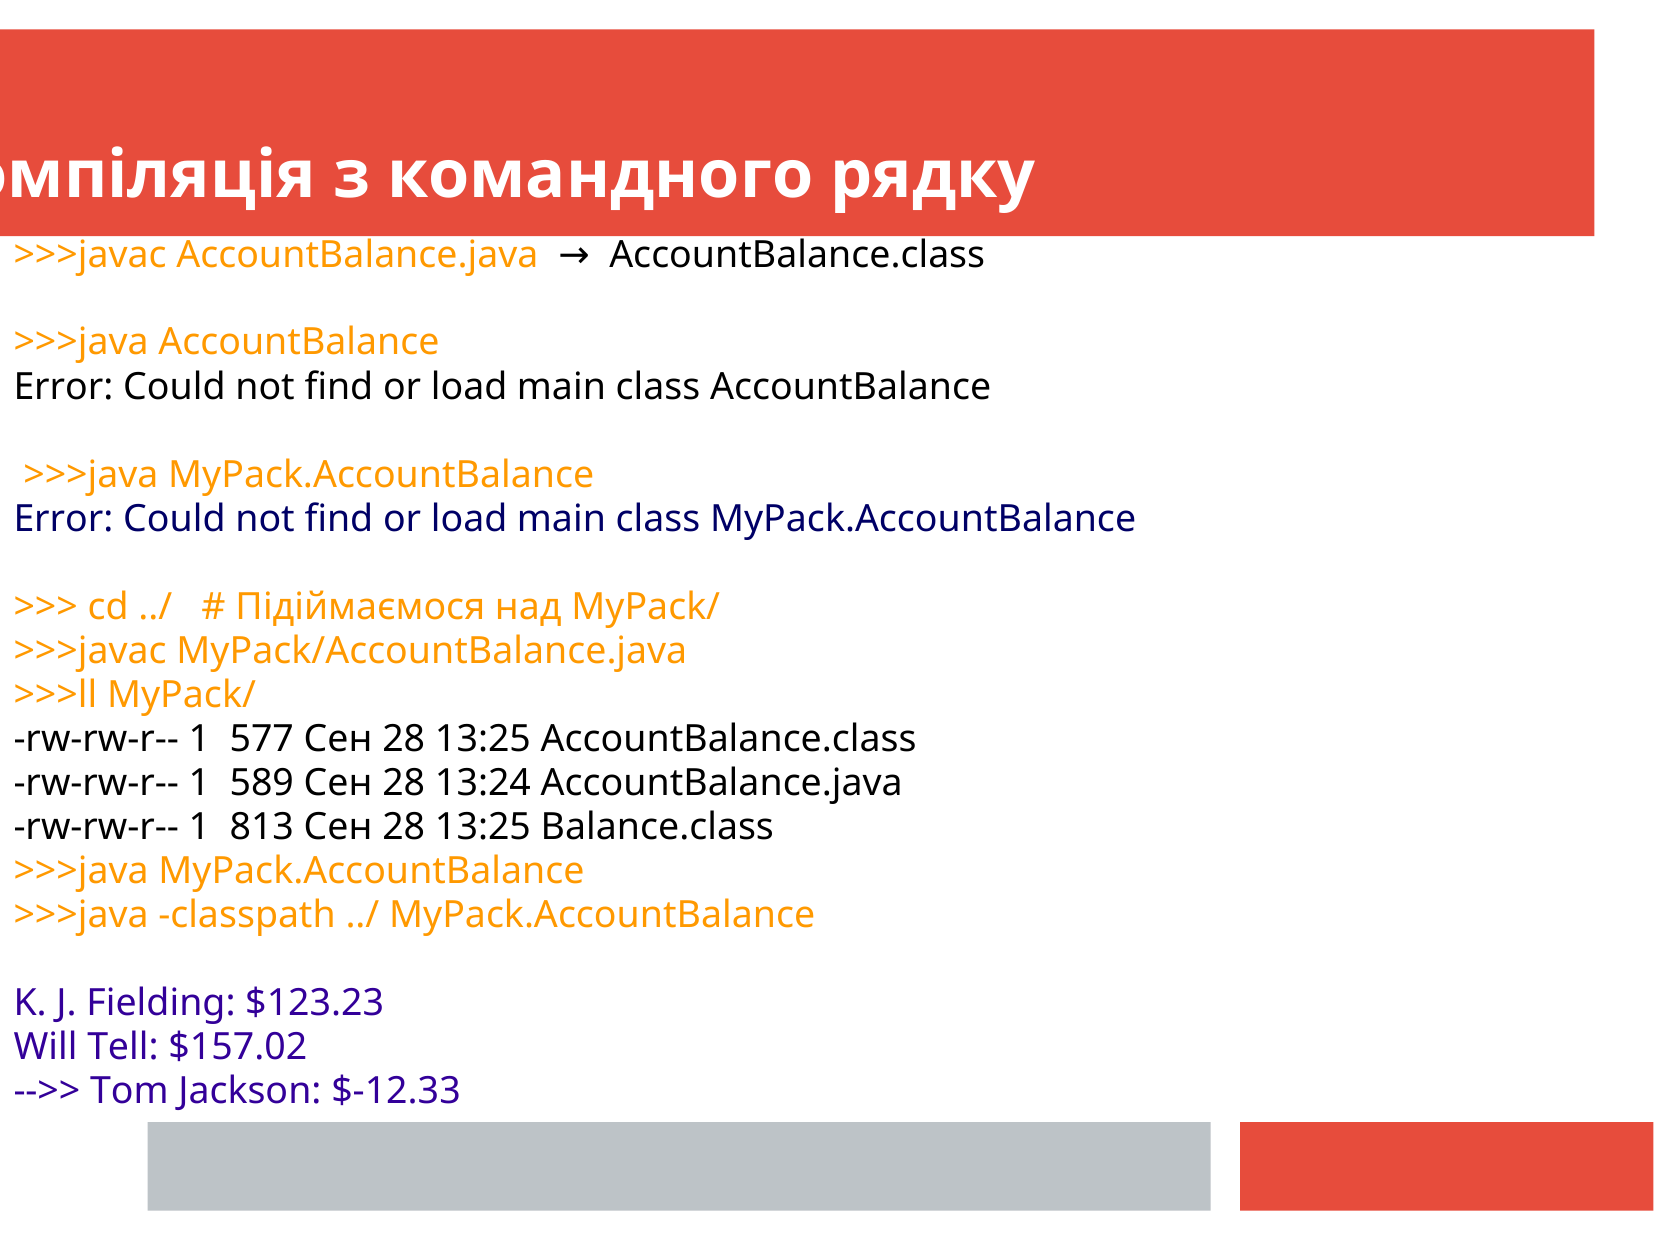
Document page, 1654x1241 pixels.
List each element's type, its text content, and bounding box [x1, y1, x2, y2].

text_box Компіляція з командного рядку [0, 66, 1457, 214]
text_box >>>javac AccountBalance.java → AccountBalance.class >>>java AccountBalance Error: Could not find or load main class AccountBalance >>>java MyPack.AccountBalance Error: Could not find or load main class MyPack.AccountBalance >>> cd ../ # Підіймаємося над MyPack/ >>>javac MyPack/AccountBalance.java >>>ll MyPack/ -rw-rw-r-- 1 577 Сен 28 13:25 AccountBalance.class -rw-rw-r-- 1 589 Сен 28 13:24 AccountBalance.java -rw-rw-r-- 1 813 Сен 28 13:25 Balance.class >>>java MyPack.AccountBalance >>>java -classpath ../ MyPack.AccountBalance K. J. Fielding: $123.23 Will Tell: $157.02 -->> Tom Jackson: $-12.33 [0, 224, 1477, 1241]
